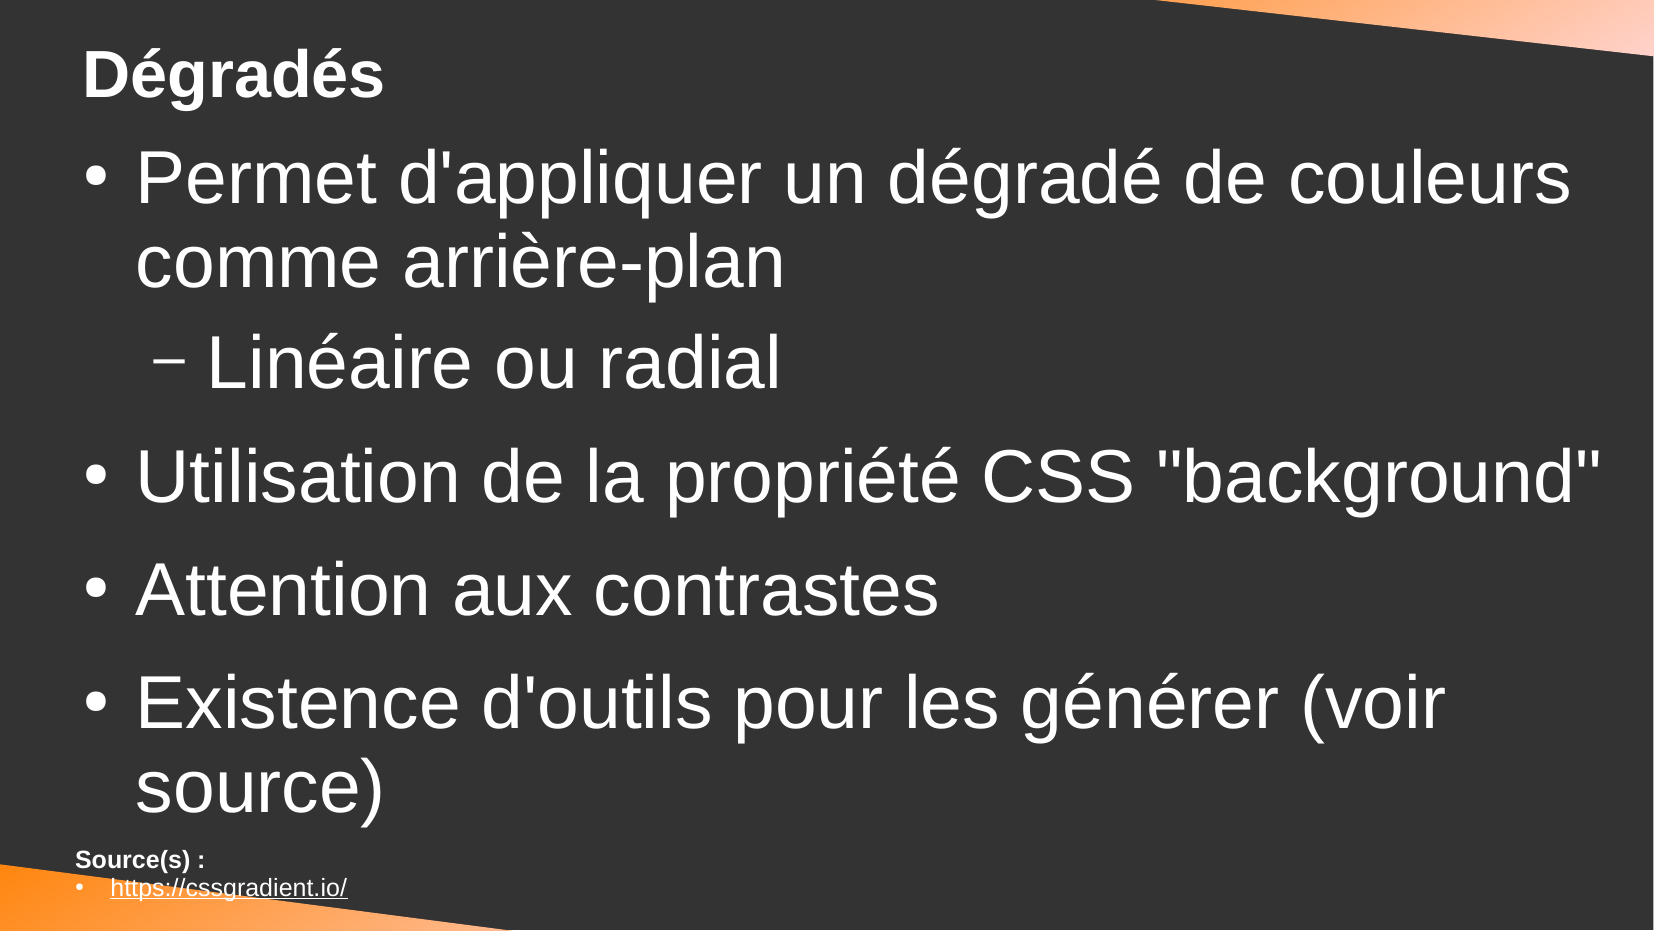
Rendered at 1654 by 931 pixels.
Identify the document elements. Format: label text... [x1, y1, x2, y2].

text_box [1155, 0, 1654, 57]
text_box [0, 864, 515, 931]
list Permet d'appliquer un dégradé de couleurs comme arrière-plan Linéaire ou radial Utilisation de la propriété CSS "background" Attention aux contrastes Existence d'outils pour les générer (voir source) [64, 135, 1604, 839]
text_box Source(s) : https://cssgradient.io/ [60, 838, 1546, 910]
title Dégradés [82, 37, 1571, 122]
